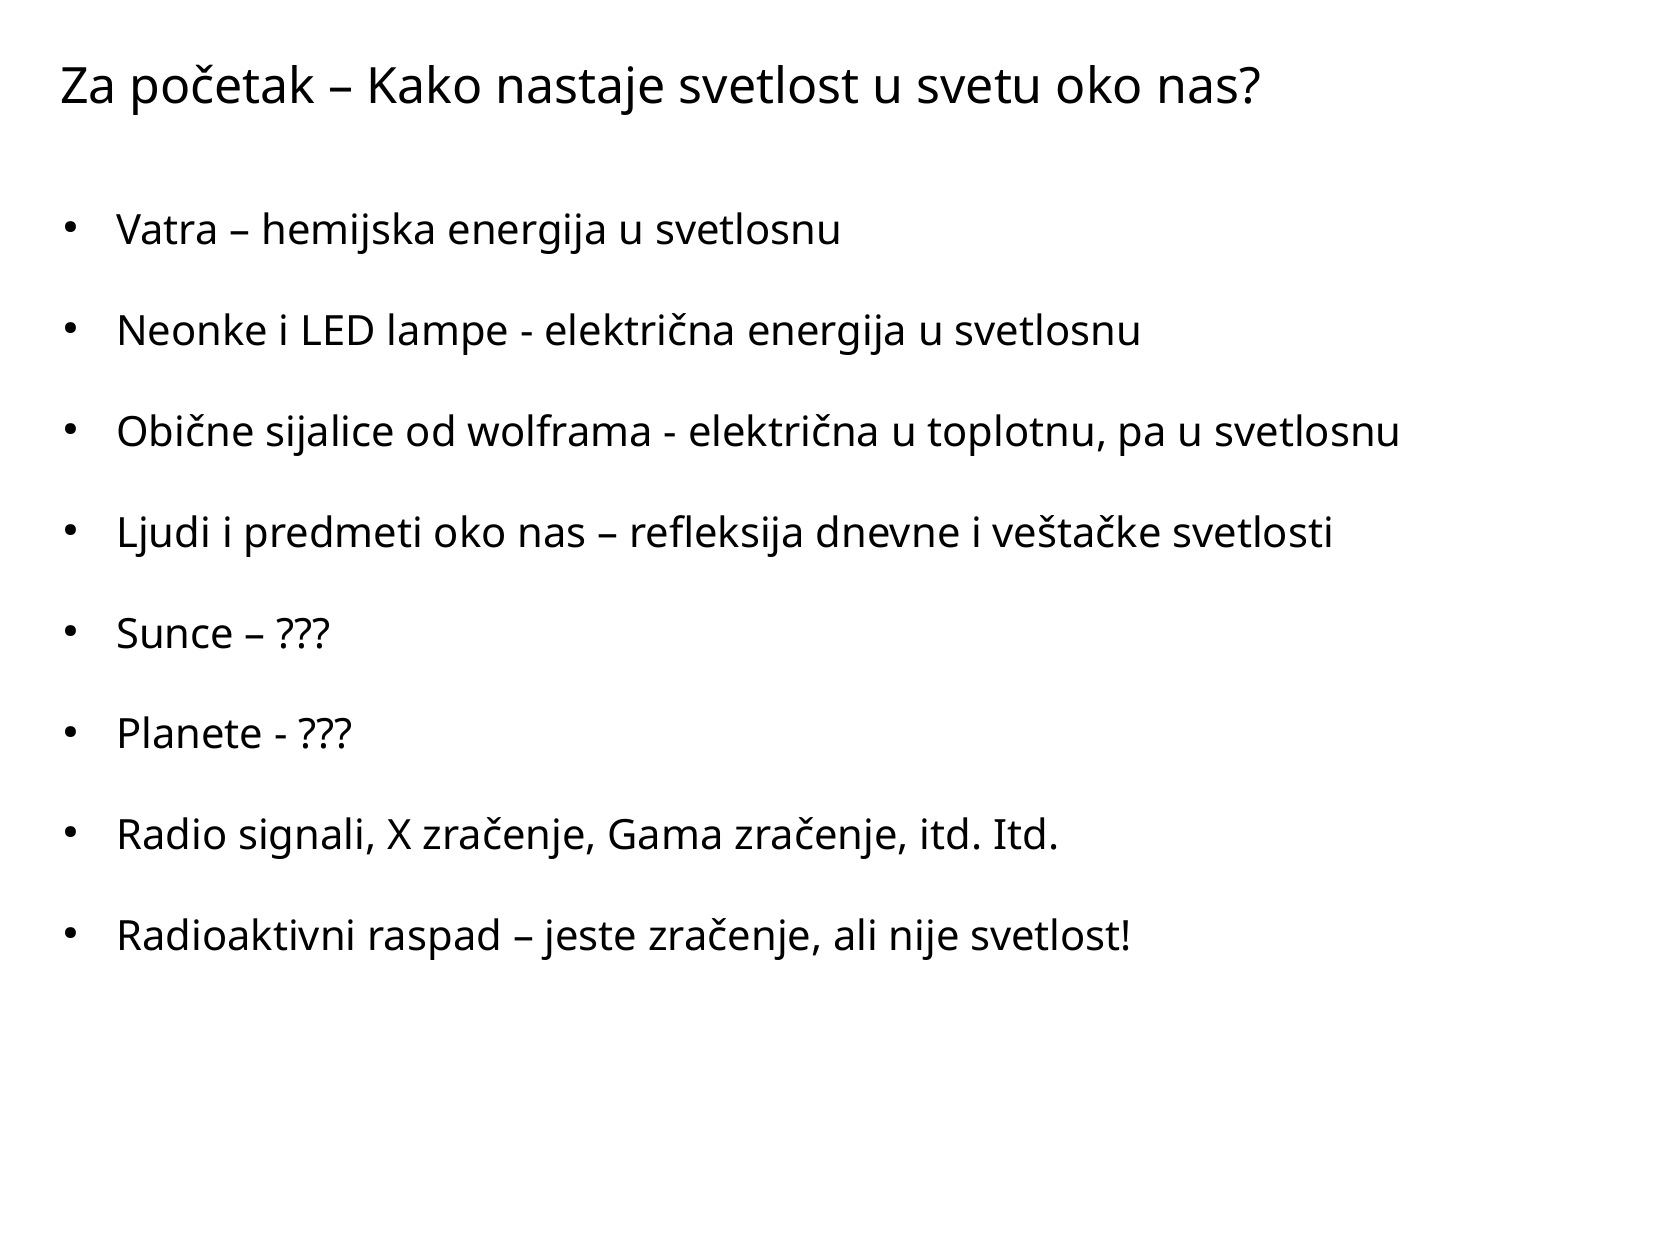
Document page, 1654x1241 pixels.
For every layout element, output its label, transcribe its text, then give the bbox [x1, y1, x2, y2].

list Vatra – hemijska energija u svetlosnu Neonke i LED lampe - električna energija u svetlosnu Obične sijalice od wolframa - električna u toplotnu, pa u svetlosnu Ljudi i predmeti oko nas – refleksija dnevne i veštačke svetlosti Sunce – ??? Planete - ??? Radio signali, X zračenje, Gama zračenje, itd. Itd. Radioaktivni raspad – jeste zračenje, ali nije svetlost! [45, 199, 1635, 1173]
title Za početak – Kako nastaje svetlost u svetu oko nas? [59, 17, 1648, 150]
